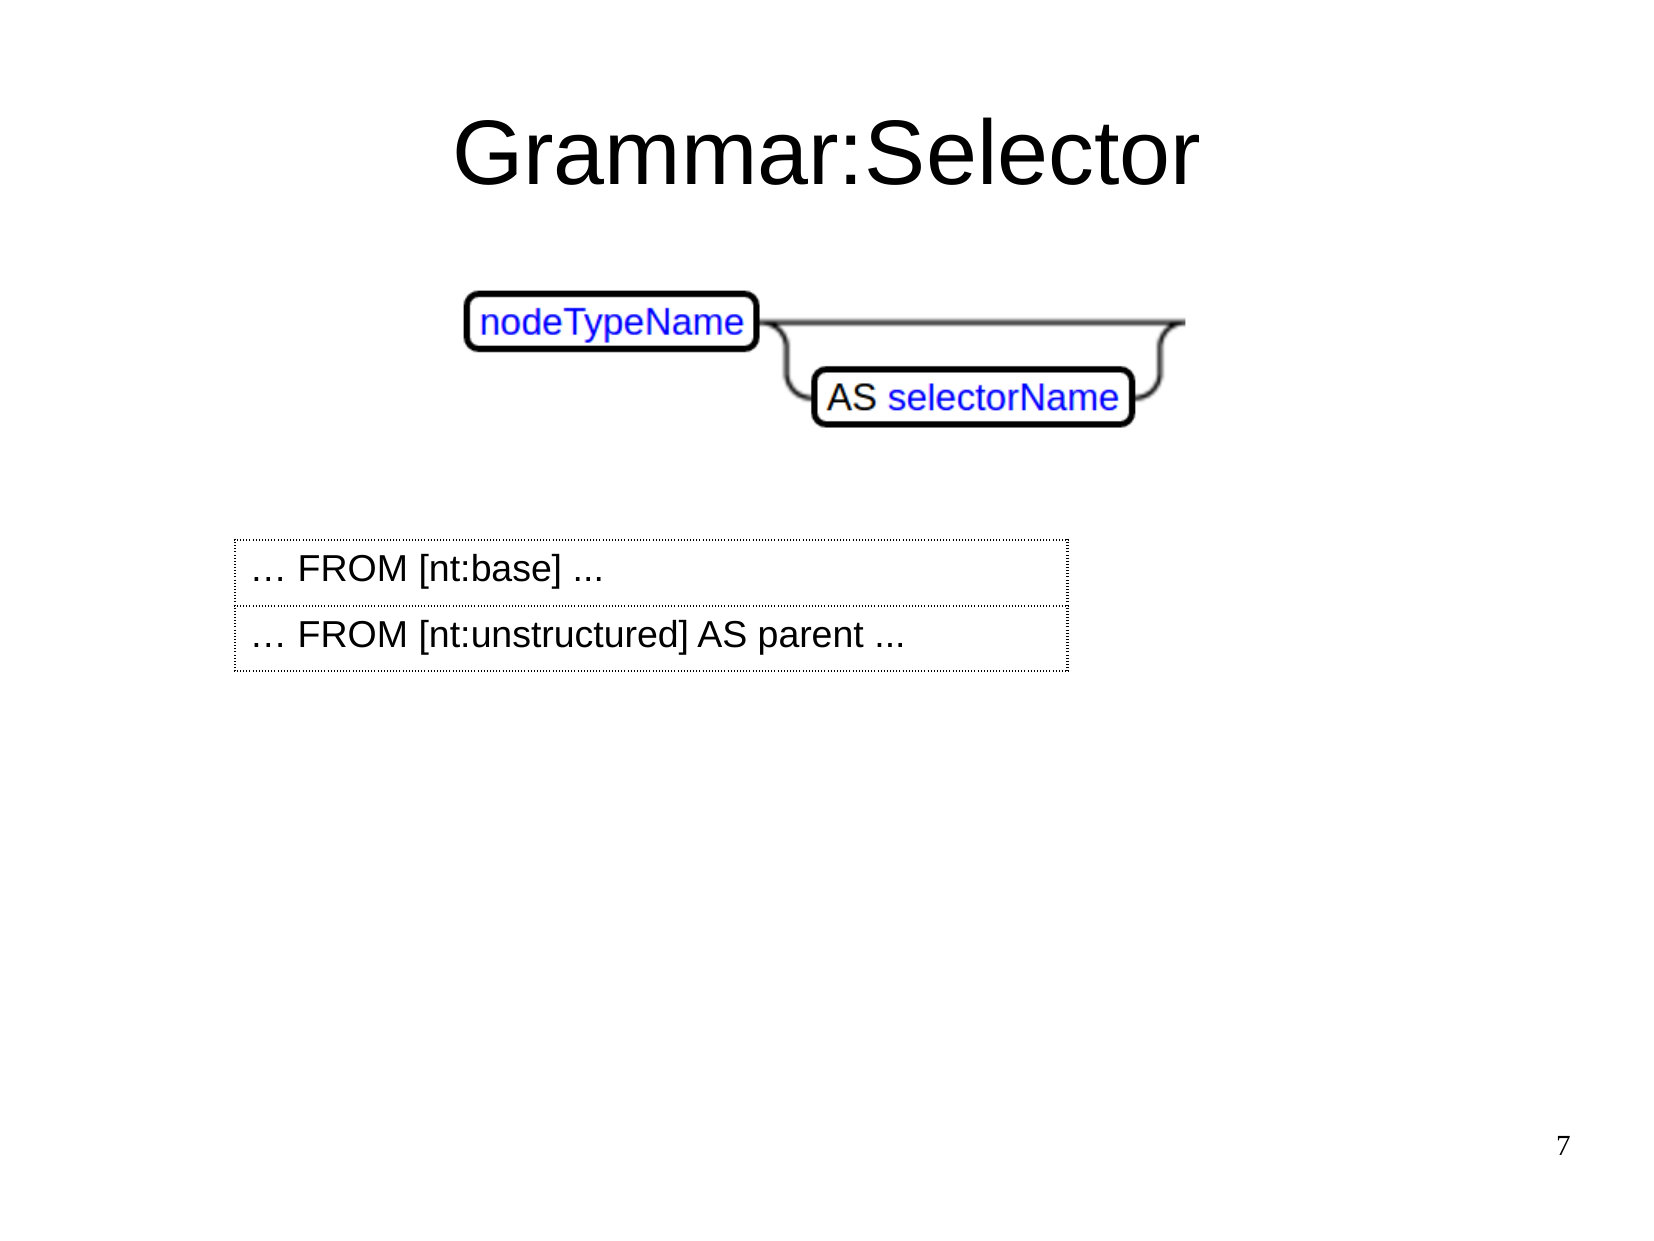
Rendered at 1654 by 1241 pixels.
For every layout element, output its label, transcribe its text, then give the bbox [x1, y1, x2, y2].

table_header … FROM [nt:base] ... [235, 540, 1067, 606]
table_cell … FROM [nt:unstructured] AS parent ... [235, 606, 1067, 671]
title Grammar:Selector [82, 49, 1571, 257]
picture [428, 269, 1231, 508]
